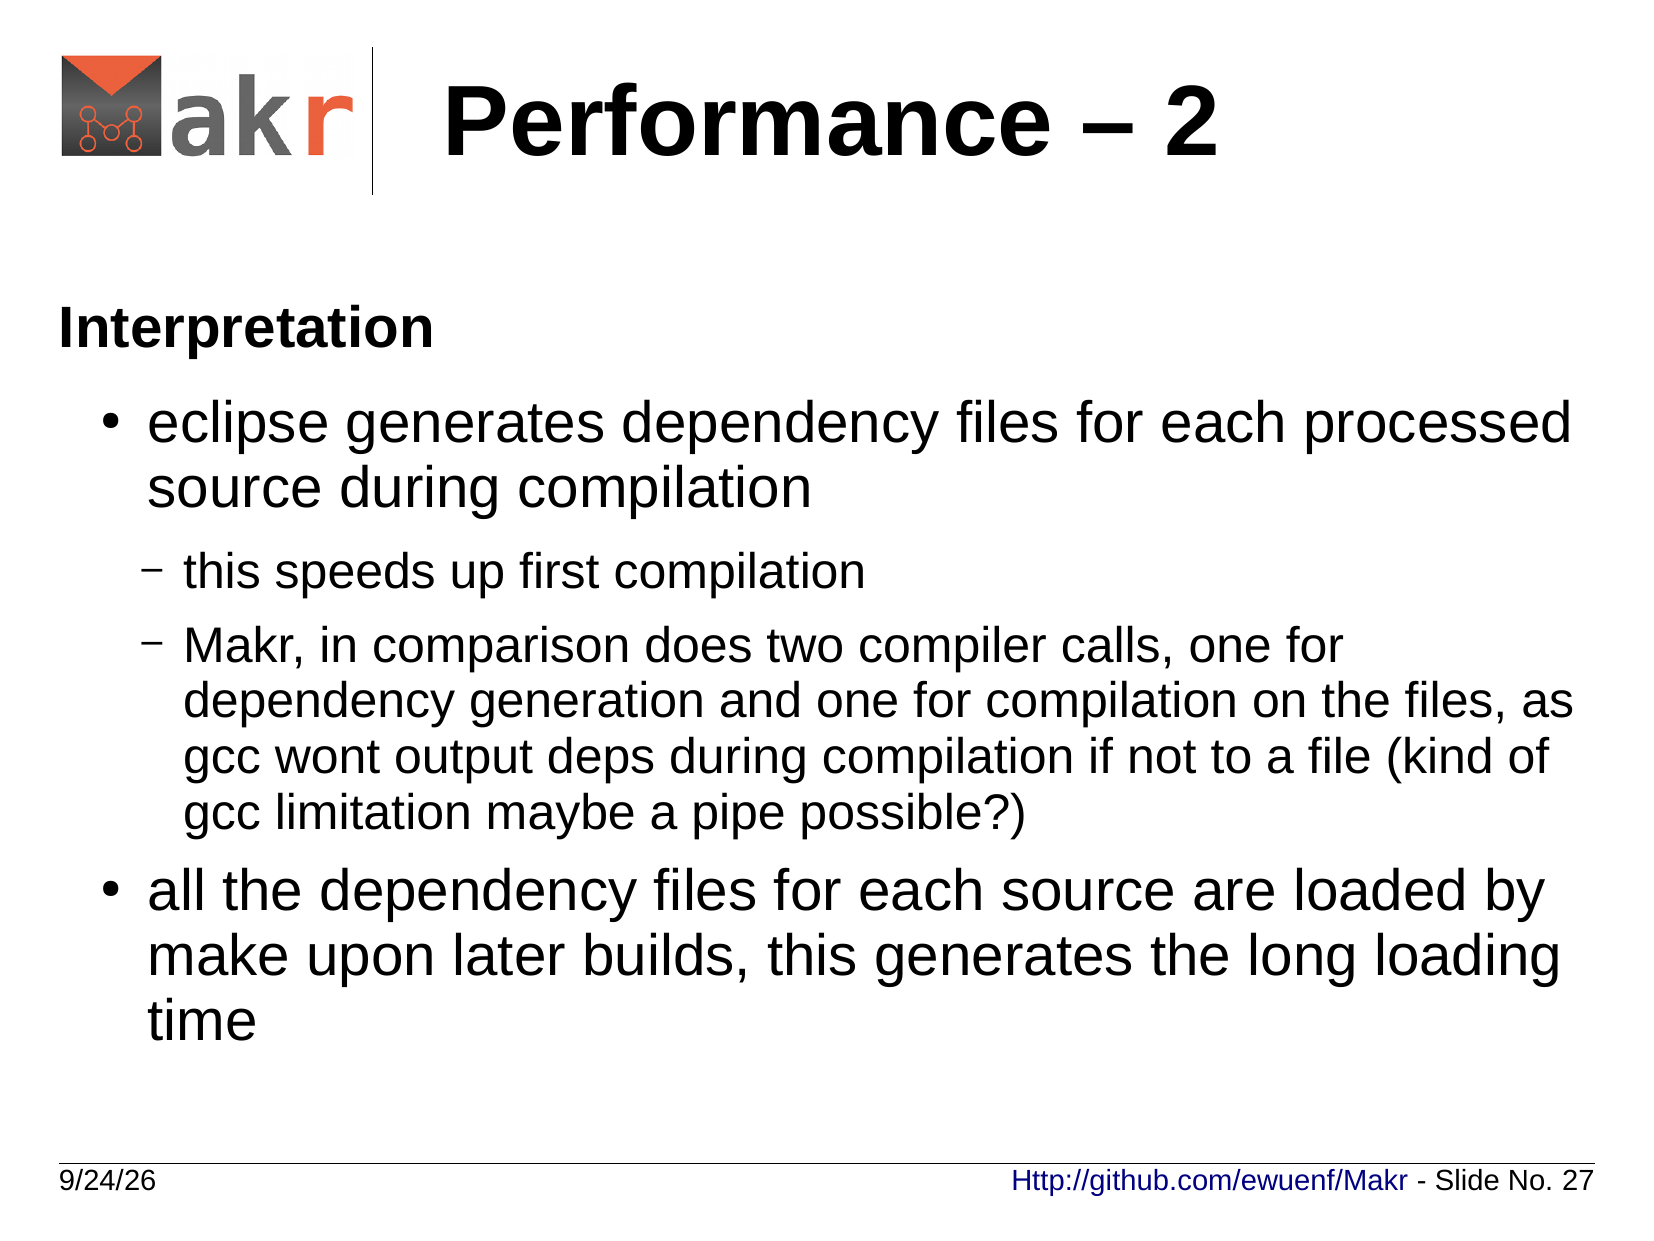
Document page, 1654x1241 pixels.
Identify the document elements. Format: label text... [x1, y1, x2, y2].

picture [59, 53, 355, 158]
title Performance – 2 [442, 65, 1607, 177]
list Interpretation eclipse generates dependency files for each processed source during compilation this speeds up first compilation Makr, in comparison does two compiler calls, one for dependency generation and one for compilation on the files, as gcc wont output deps during compilation if not to a file (kind of gcc limitation maybe a pipe possible?) all the dependency files for each source are loaded by make upon later builds, this generates the long loading time [59, 295, 1595, 1114]
